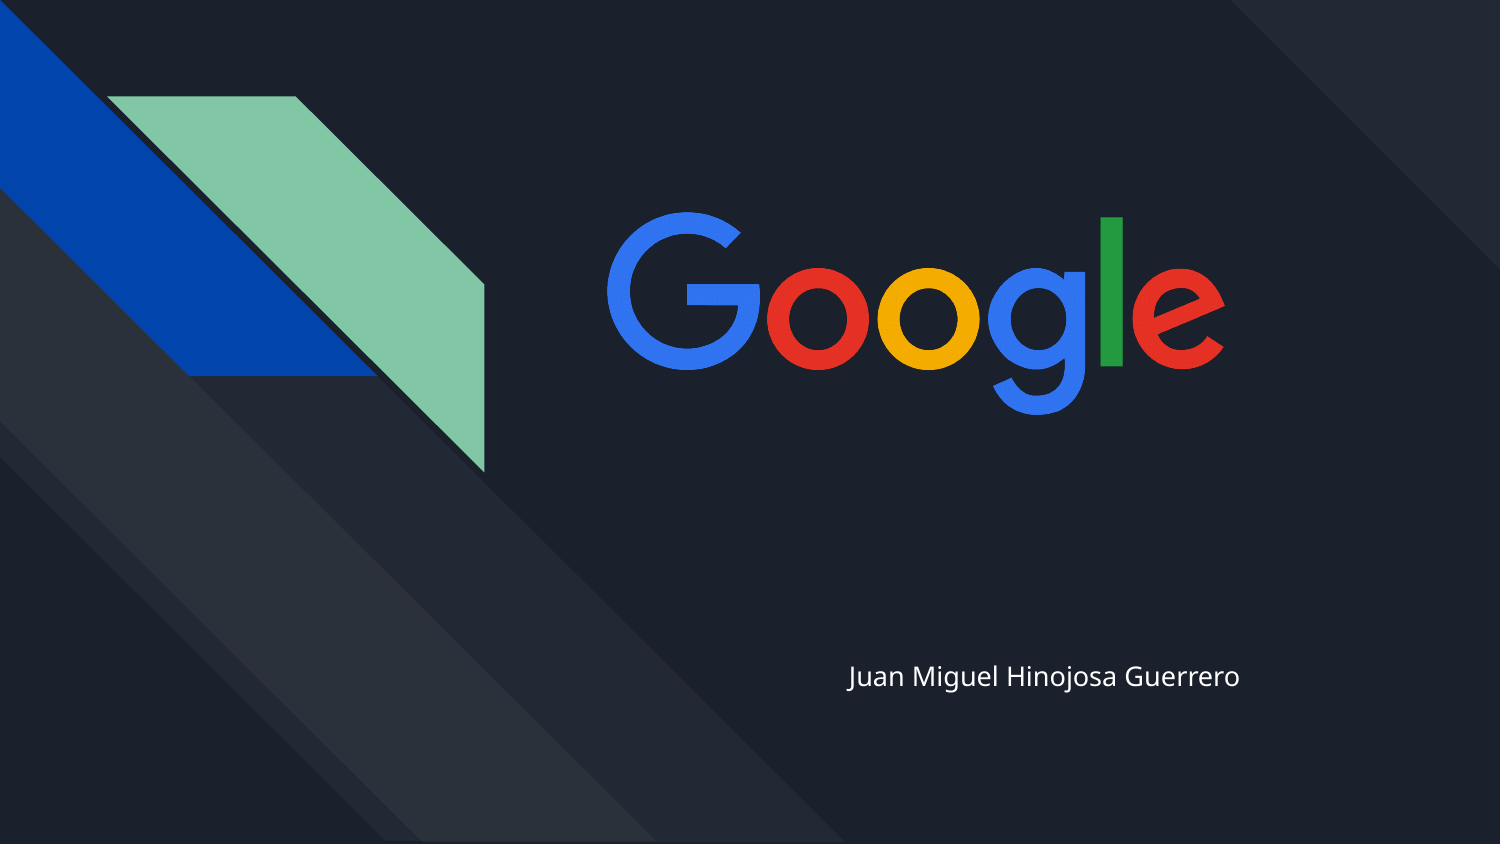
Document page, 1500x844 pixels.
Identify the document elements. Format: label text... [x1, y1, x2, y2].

subtitle Juan Miguel Hinojosa Guerrero [833, 643, 1404, 727]
picture [582, 174, 1245, 451]
